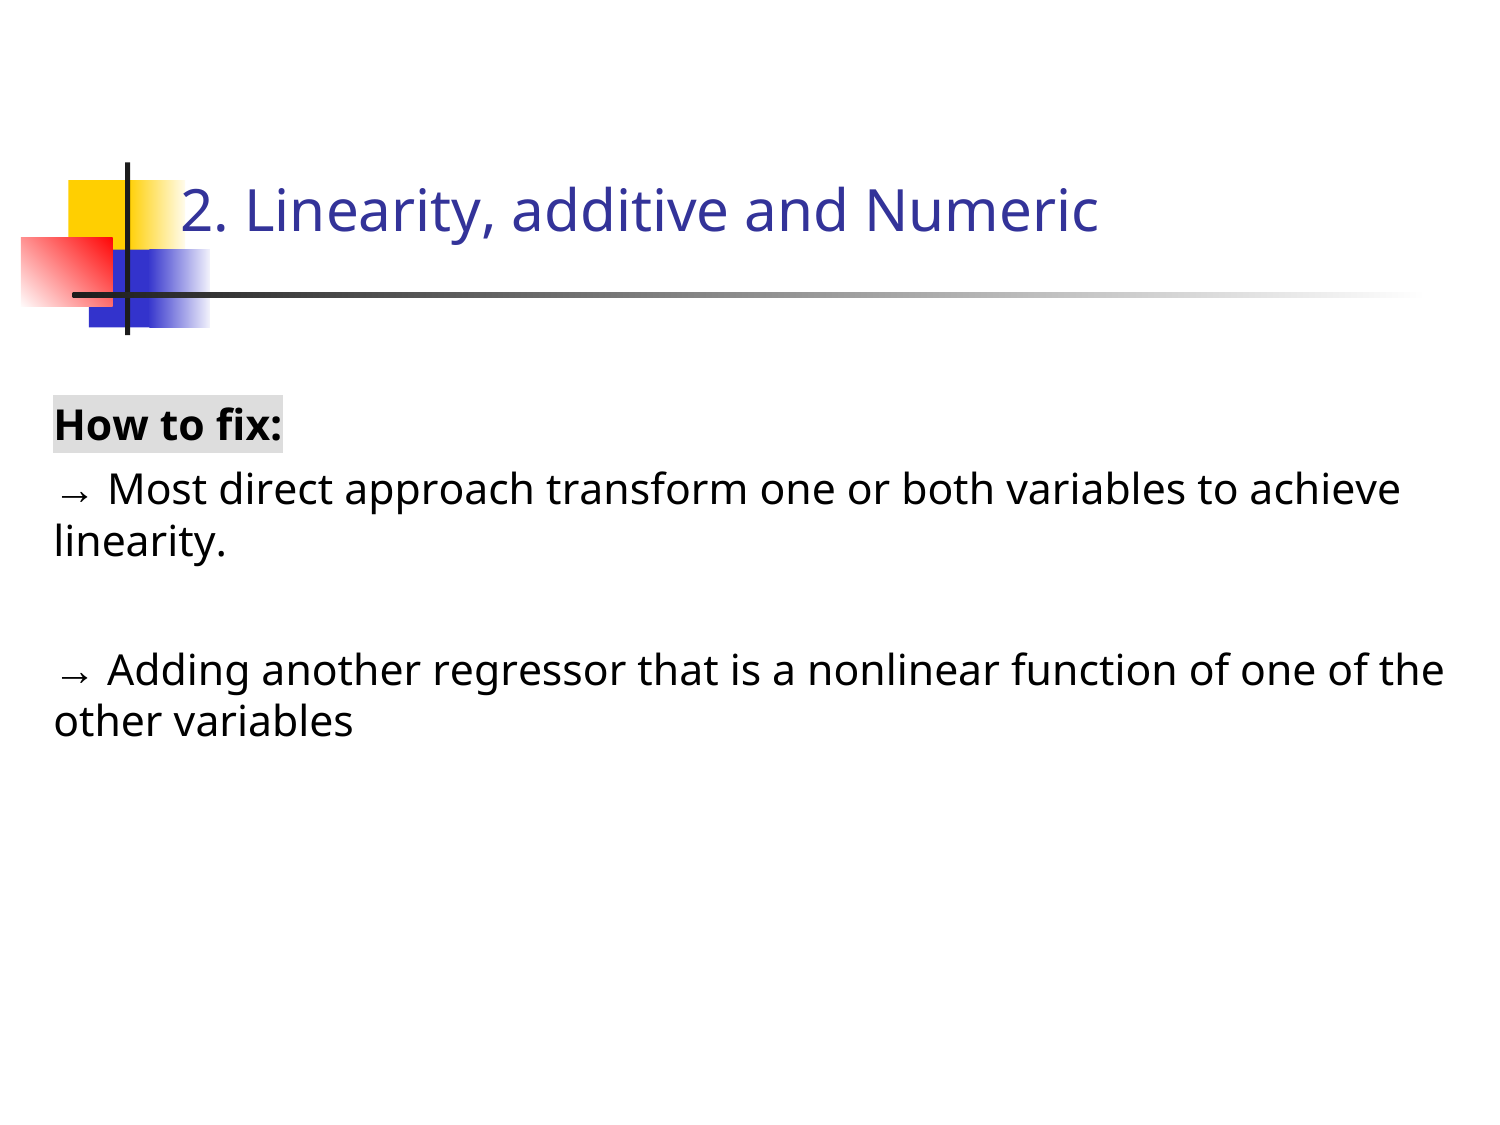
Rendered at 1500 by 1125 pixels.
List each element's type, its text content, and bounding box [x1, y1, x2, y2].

list How to fix: → Most direct approach transform one or both variables to achieve linearity. → Adding another regressor that is a nonlinear function of one of the other variables [0, 389, 1471, 756]
title 2. Linearity, additive and Numeric [165, 165, 1441, 251]
